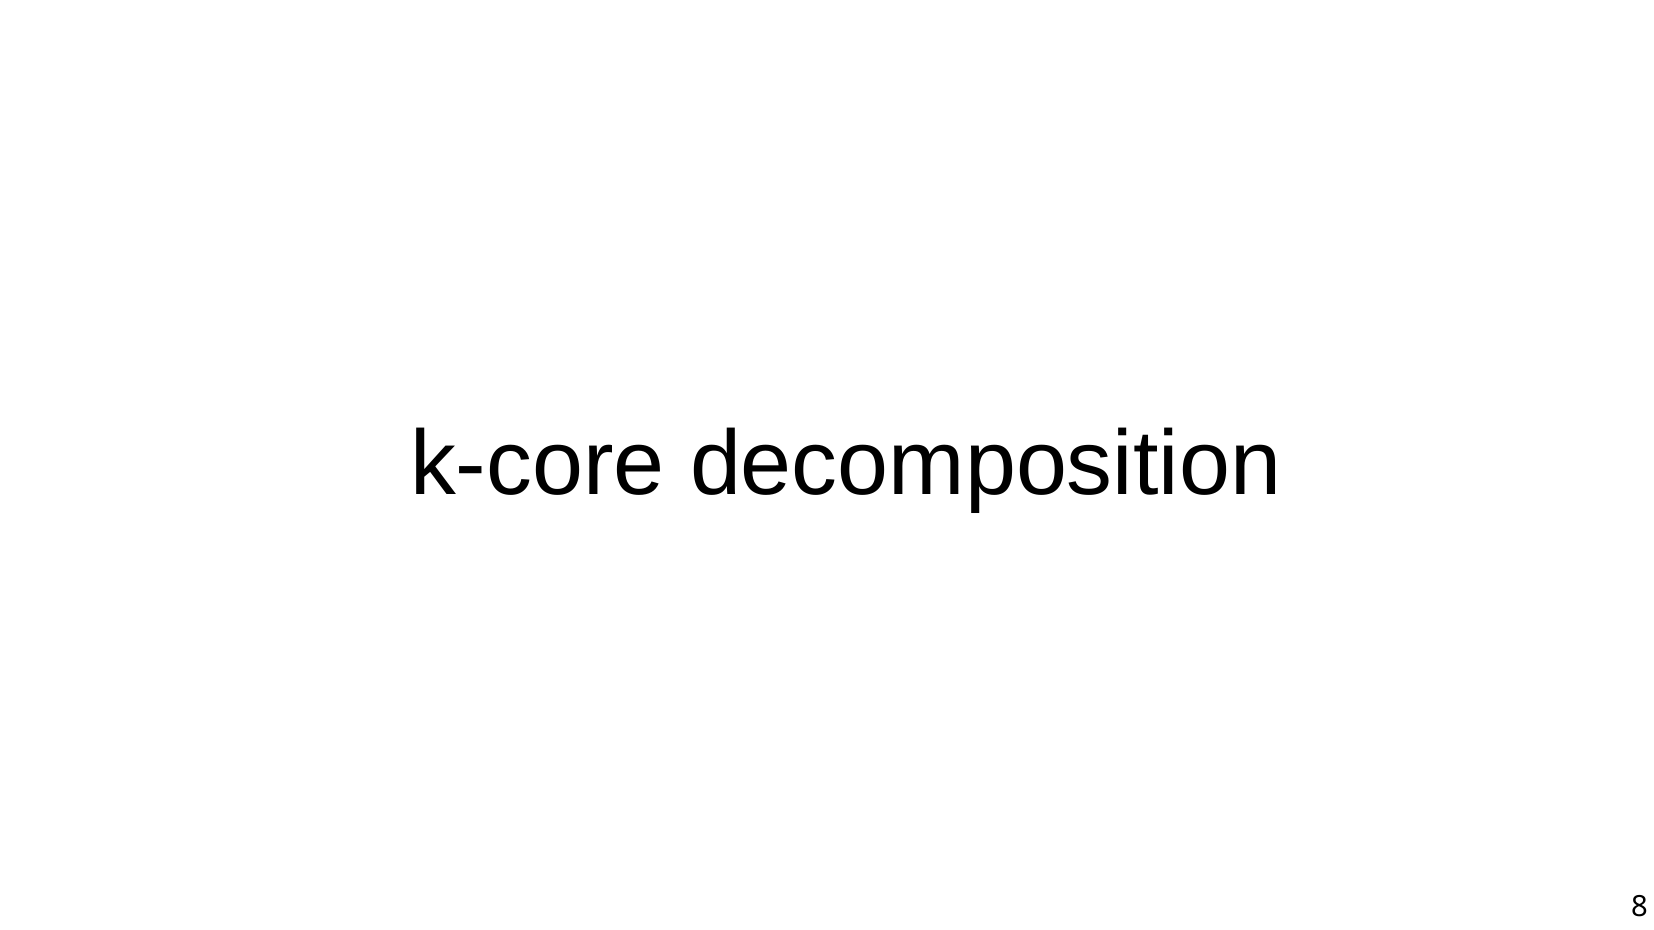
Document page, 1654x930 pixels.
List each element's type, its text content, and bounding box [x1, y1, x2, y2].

title k-core decomposition [102, 384, 1591, 541]
